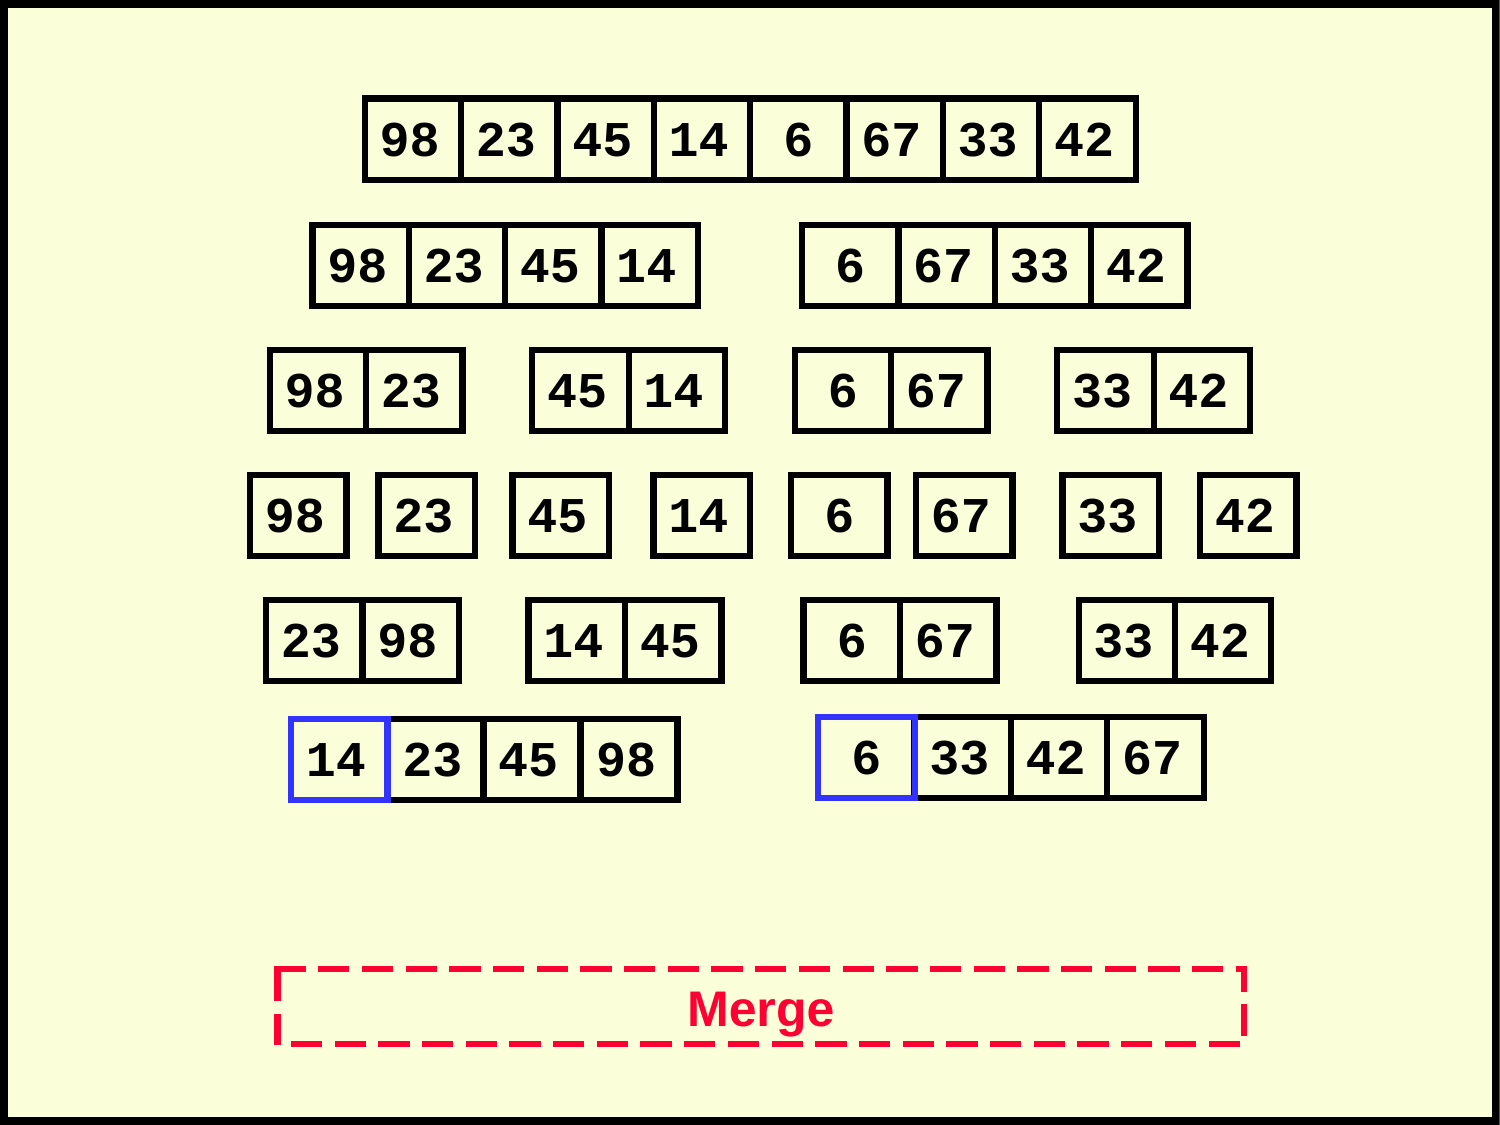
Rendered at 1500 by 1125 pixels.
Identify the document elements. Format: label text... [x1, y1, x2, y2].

text_box 98 [269, 350, 367, 432]
text_box 67 [892, 350, 988, 432]
text_box 42 [1176, 600, 1272, 682]
text_box 45 [532, 350, 628, 432]
text_box 14 [601, 224, 698, 307]
text_box 33 [1057, 350, 1153, 432]
text_box 14 [628, 350, 726, 432]
text_box 33 [1062, 474, 1159, 557]
text_box 23 [388, 718, 483, 801]
text_box 67 [847, 98, 942, 180]
text_box 45 [558, 98, 653, 180]
text_box 23 [462, 98, 558, 180]
text_box 6 [750, 98, 847, 180]
text_box 33 [942, 98, 1039, 180]
text_box Merge [277, 968, 1244, 1045]
text_box 42 [1153, 350, 1251, 432]
text_box 33 [915, 716, 1010, 798]
text_box 45 [483, 718, 580, 801]
text_box 6 [802, 224, 899, 307]
text_box 45 [512, 474, 609, 557]
text_box 14 [291, 718, 388, 801]
text_box 45 [625, 600, 722, 682]
text_box 6 [791, 474, 888, 557]
text_box 23 [378, 474, 475, 557]
text_box 23 [367, 350, 463, 432]
text_box 42 [1091, 224, 1188, 307]
text_box 98 [312, 224, 409, 307]
text_box 23 [409, 224, 506, 307]
text_box 14 [653, 474, 751, 557]
text_box 33 [994, 224, 1091, 307]
text_box 67 [1107, 716, 1204, 798]
text_box 98 [362, 600, 459, 682]
text_box 14 [653, 98, 750, 180]
text_box 98 [581, 718, 678, 801]
text_box 6 [818, 716, 915, 798]
text_box 42 [1010, 716, 1107, 798]
text_box 6 [803, 600, 901, 682]
text_box 67 [901, 600, 997, 682]
text_box 42 [1200, 474, 1297, 557]
text_box 67 [899, 224, 994, 307]
text_box 33 [1078, 600, 1176, 682]
text_box 6 [794, 350, 892, 432]
text_box 42 [1039, 98, 1136, 180]
text_box 67 [916, 474, 1013, 557]
text_box 23 [266, 600, 362, 682]
text_box 14 [528, 600, 625, 682]
text_box 98 [249, 474, 347, 557]
text_box 98 [364, 98, 462, 180]
text_box 45 [506, 224, 601, 307]
